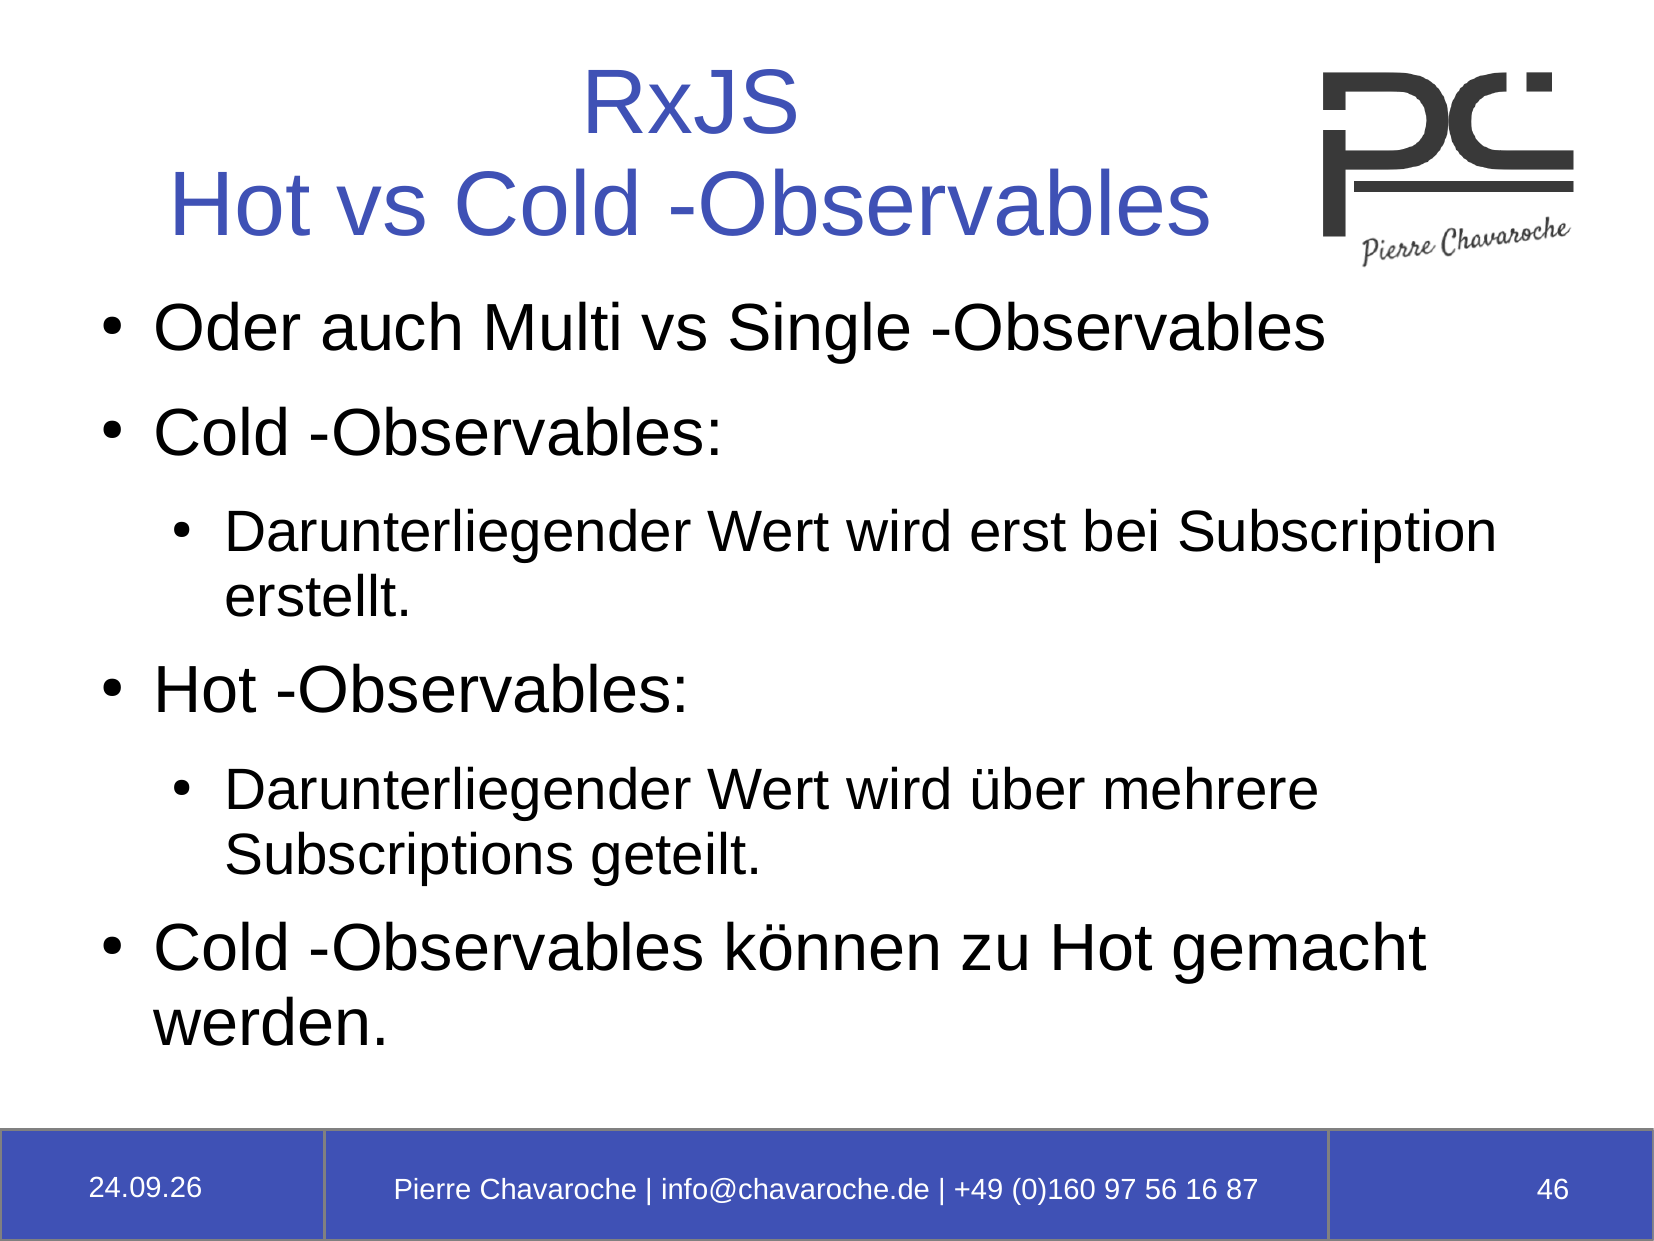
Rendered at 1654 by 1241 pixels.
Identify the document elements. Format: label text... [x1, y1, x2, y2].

picture [1307, 29, 1589, 311]
list Oder auch Multi vs Single -Observables Cold -Observables: Darunterliegender Wert wird erst bei Subscription erstellt. Hot -Observables: Darunterliegender Wert wird über mehrere Subscriptions geteilt. Cold -Observables können zu Hot gemacht werden. [82, 290, 1571, 1109]
title RxJS Hot vs Cold -Observables [82, 49, 1300, 257]
